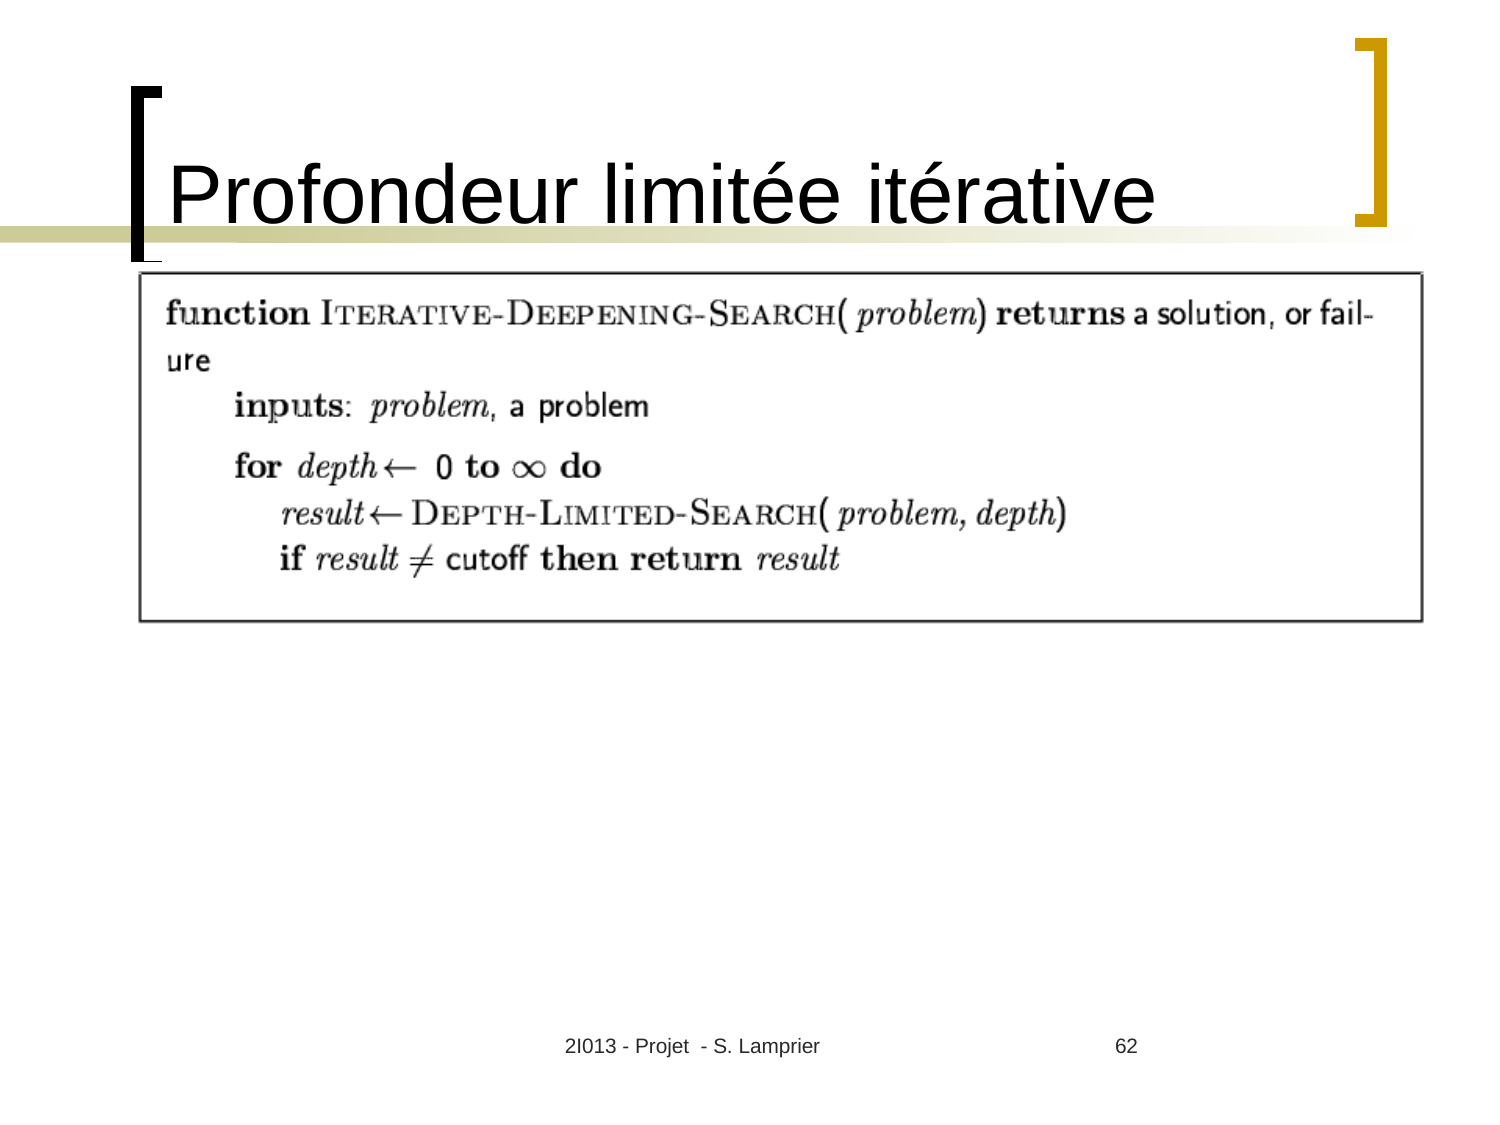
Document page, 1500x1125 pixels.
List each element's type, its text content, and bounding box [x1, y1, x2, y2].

slide_number <numéro> [1100, 1025, 1413, 1100]
title Profondeur limitée itérative [152, 15, 1328, 248]
picture [125, 262, 1438, 625]
footer 2I013 - Projet - S. Lamprier [549, 1025, 1025, 1100]
